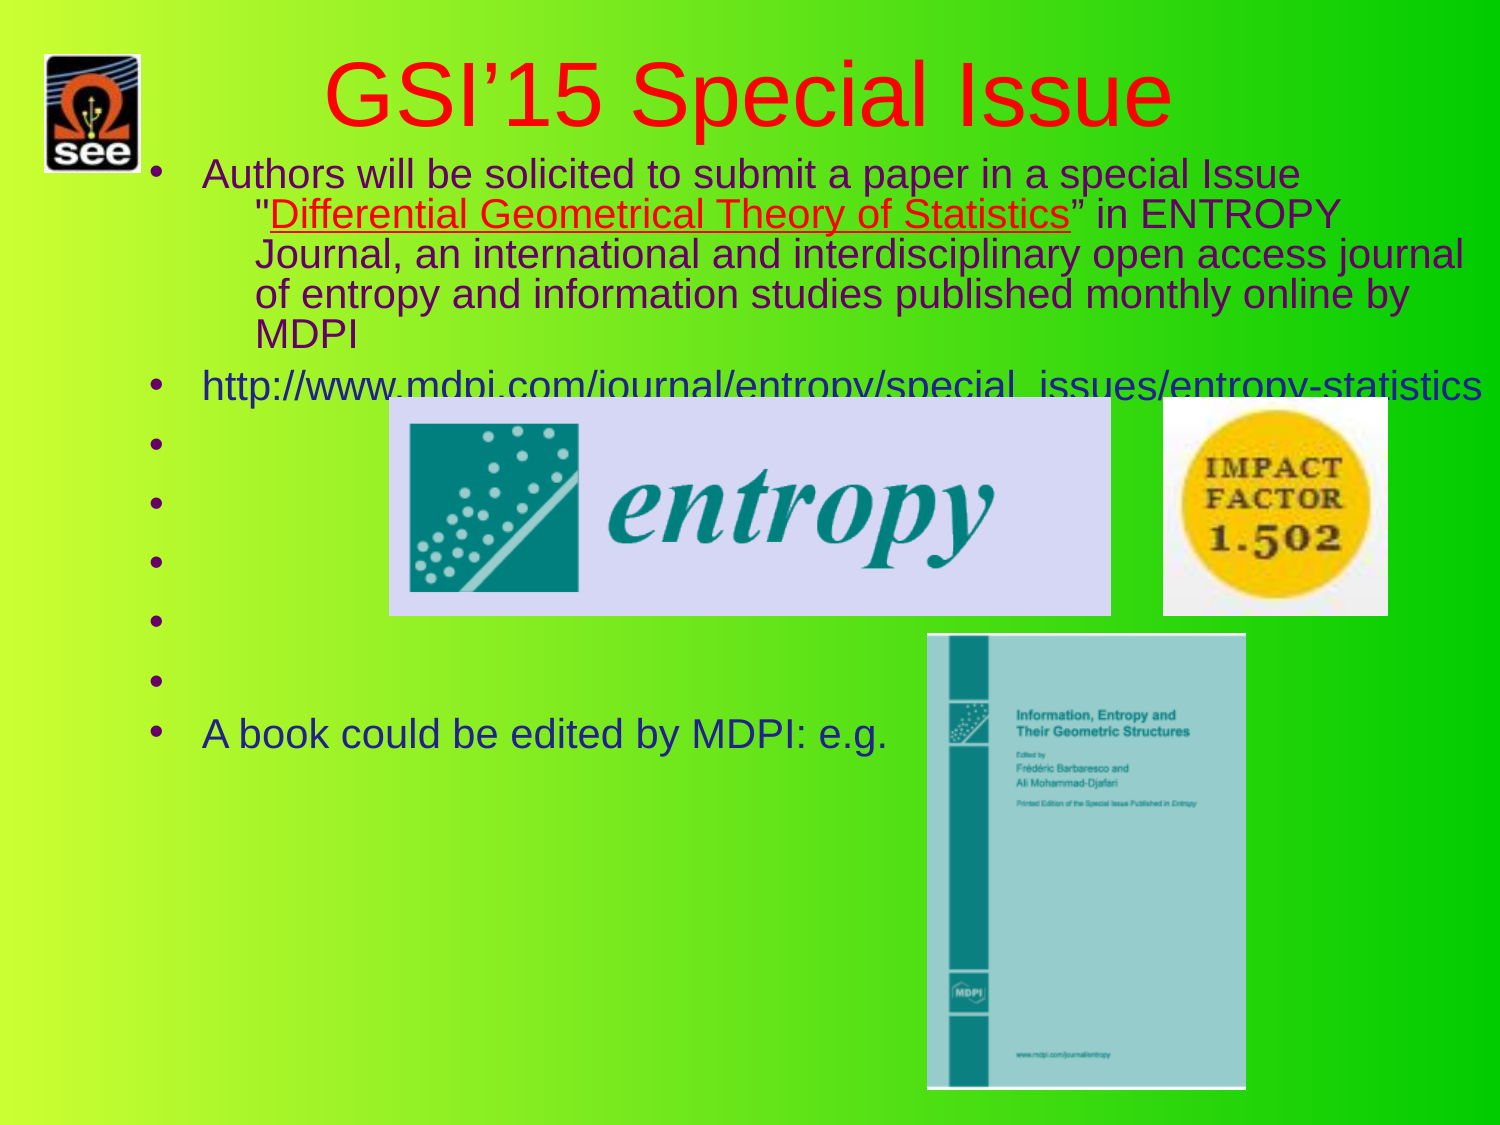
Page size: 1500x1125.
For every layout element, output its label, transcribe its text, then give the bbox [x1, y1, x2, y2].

picture [389, 397, 1111, 616]
text_box GSI’15 Special Issue [75, 0, 1426, 184]
picture [927, 633, 1246, 1090]
text_box Authors will be solicited to submit a paper in a special Issue "Differential Geometrical Theory of Statistics” in ENTROPY Journal, an international and interdisciplinary open access journal of entropy and information studies published monthly online by MDPI http://www.mdpi.com/journal/entropy/special_issues/entropy-statistics A book could be edited by MDPI: e.g. [134, 148, 1500, 973]
picture [1163, 397, 1388, 616]
